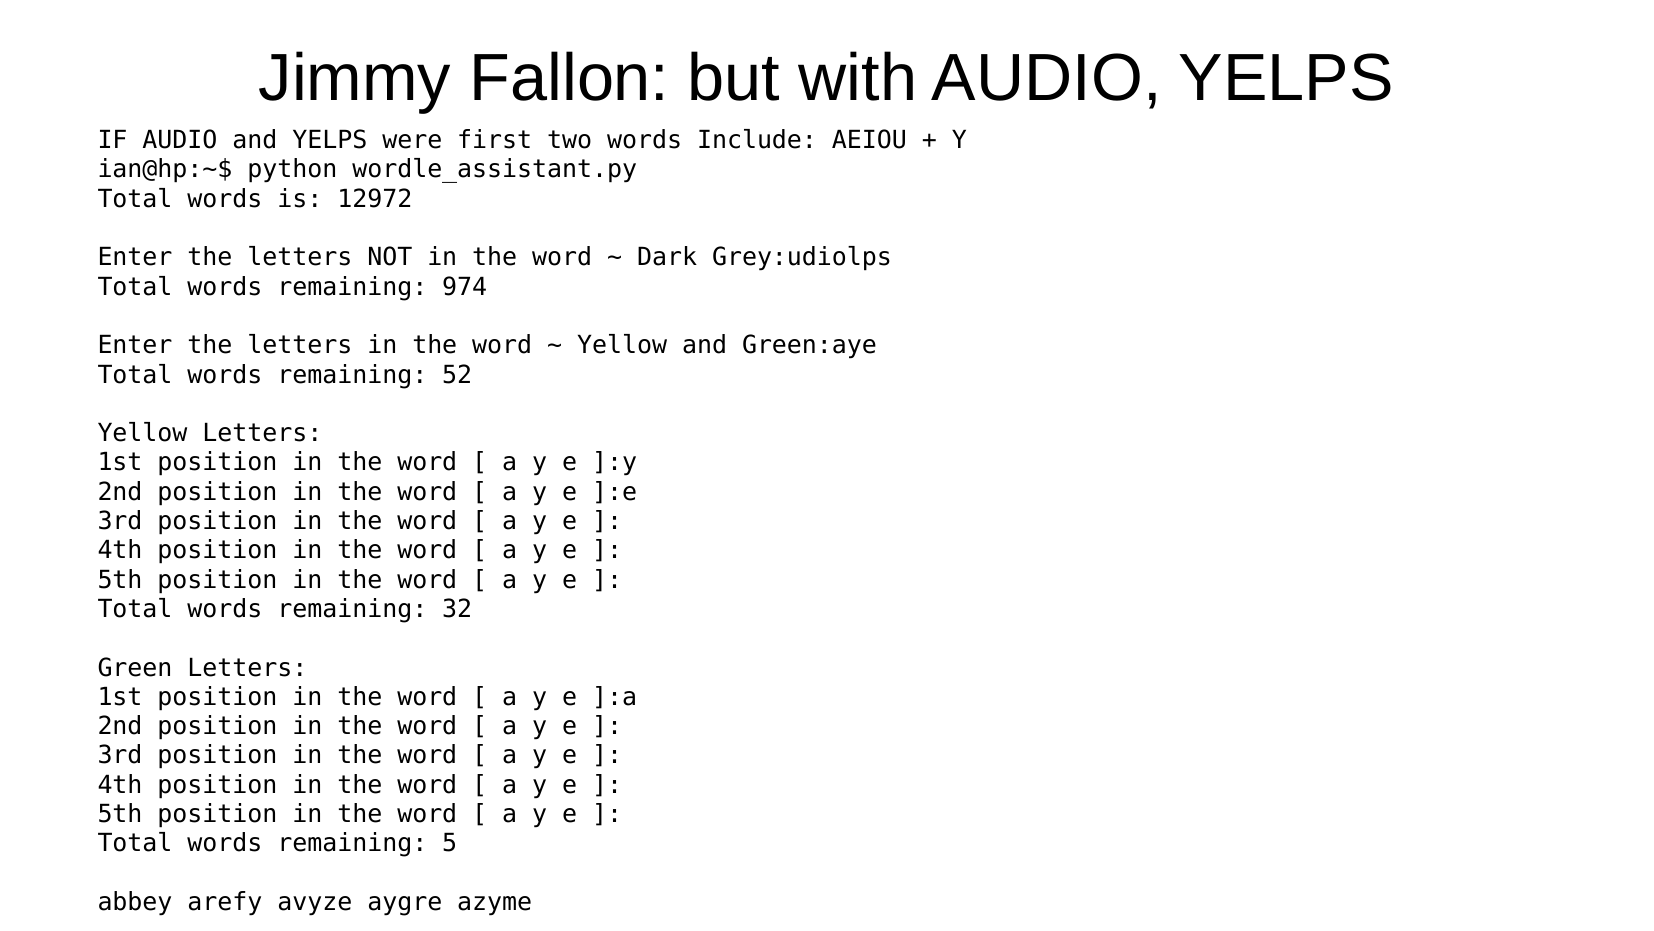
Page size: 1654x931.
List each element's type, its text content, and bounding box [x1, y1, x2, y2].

title Jimmy Fallon: but with AUDIO, YELPS [82, 37, 1571, 119]
text_box IF AUDIO and YELPS were first two words Include: AEIOU + Y ian@hp:~$ python wordle_assistant.py Total words is: 12972 Enter the letters NOT in the word ~ Dark Grey:udiolps Total words remaining: 974 Enter the letters in the word ~ Yellow and Green:aye Total words remaining: 52 Yellow Letters: 1st position in the word [ a y e ]:y 2nd position in the word [ a y e ]:e 3rd position in the word [ a y e ]: 4th position in the word [ a y e ]: 5th position in the word [ a y e ]: Total words remaining: 32 Green Letters: 1st position in the word [ a y e ]:a 2nd position in the word [ a y e ]: 3rd position in the word [ a y e ]: 4th position in the word [ a y e ]: 5th position in the word [ a y e ]: Total words remaining: 5 abbey arefy avyze aygre azyme [82, 118, 1050, 924]
